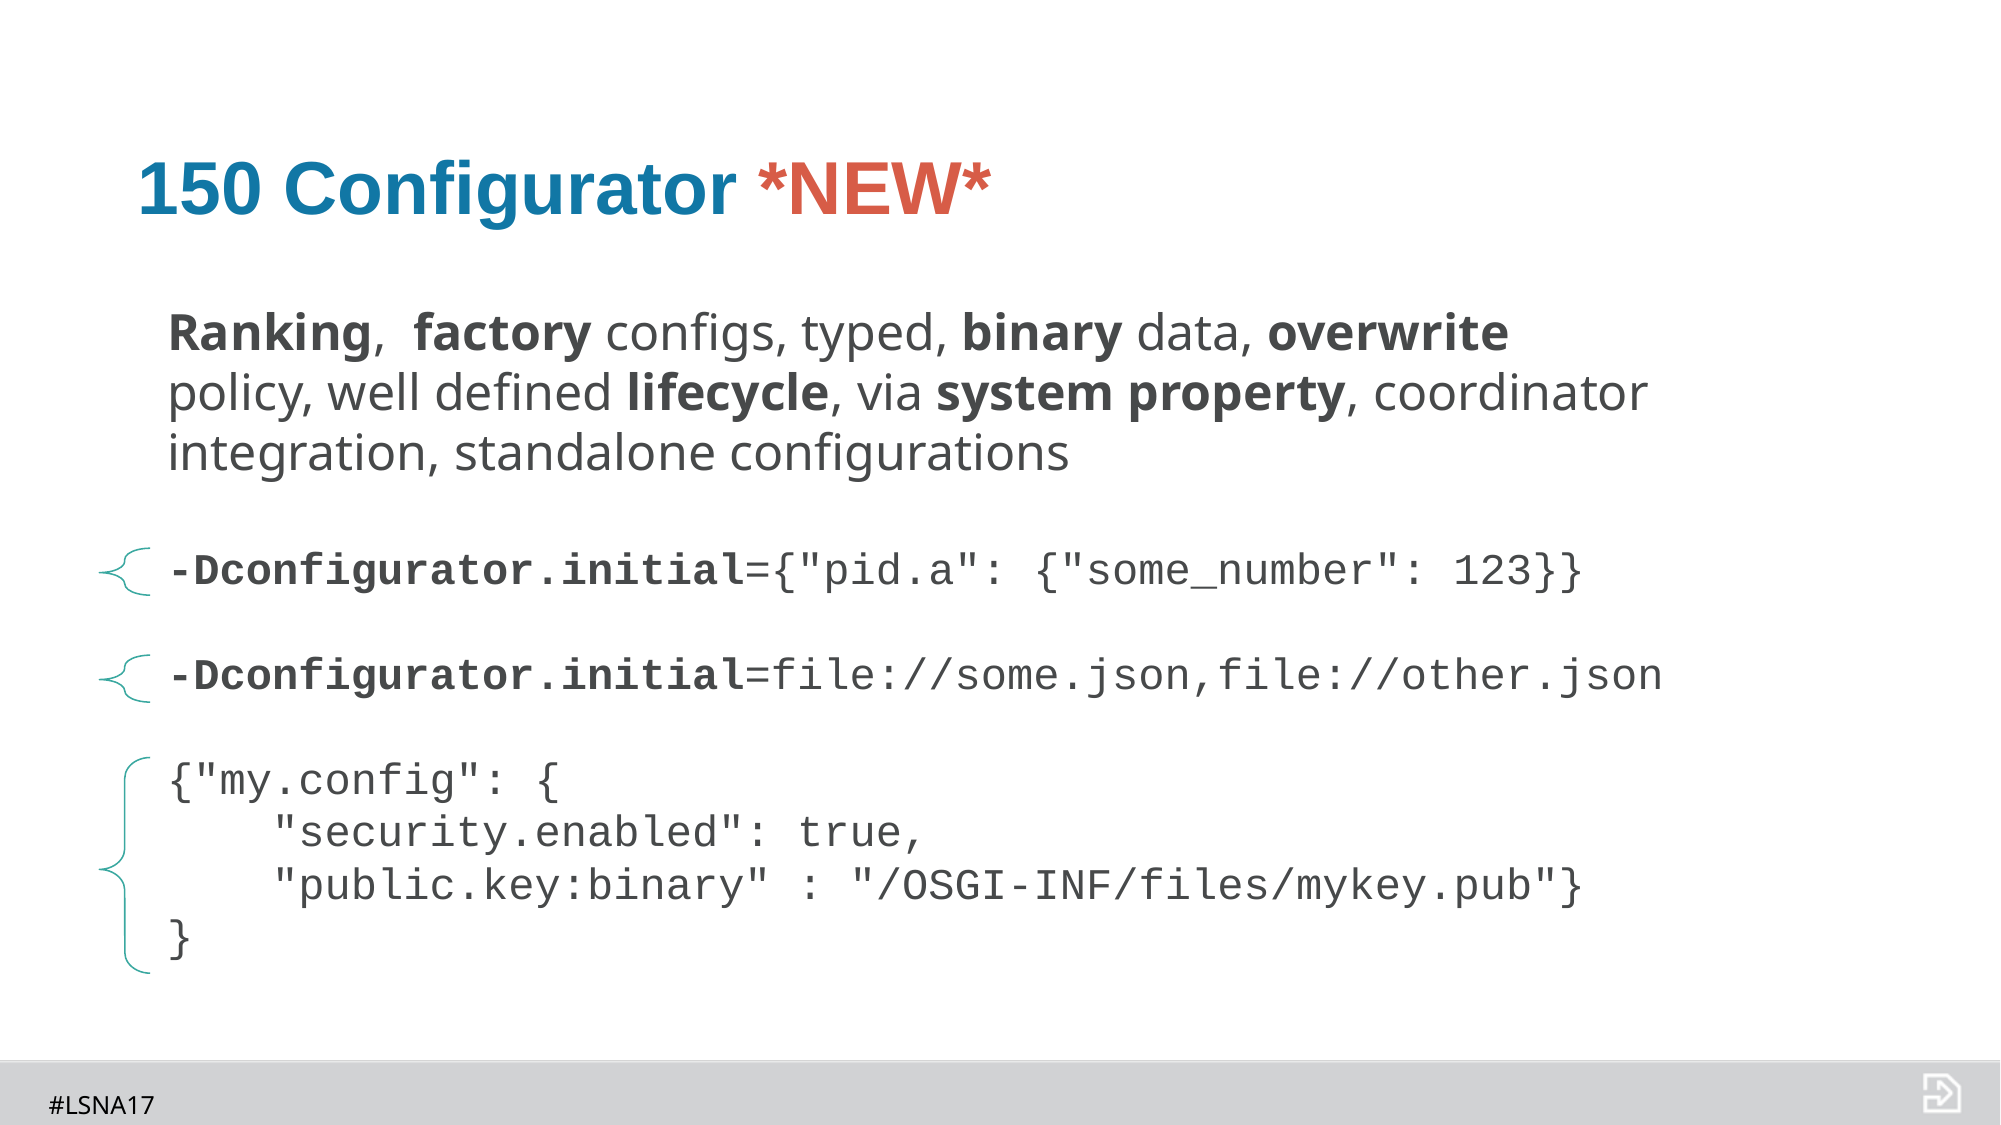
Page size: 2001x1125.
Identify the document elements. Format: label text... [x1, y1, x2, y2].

picture [0, 0, 2001, 1125]
title 150 Configurator *NEW* [122, 142, 1600, 227]
list Ranking, factory configs, typed, binary data, overwrite policy, well defined lifecycle, via system property, coordinator integration, standalone configurations -Dconfigurator.initial={"pid.a": {"some_number": 123}} -Dconfigurator.initial=file://some.json,file://other.json {"my.config": { "security.enabled": true, "public.key:binary" : "/OSGI-INF/files/mykey.pub"} } [122, 285, 1857, 995]
